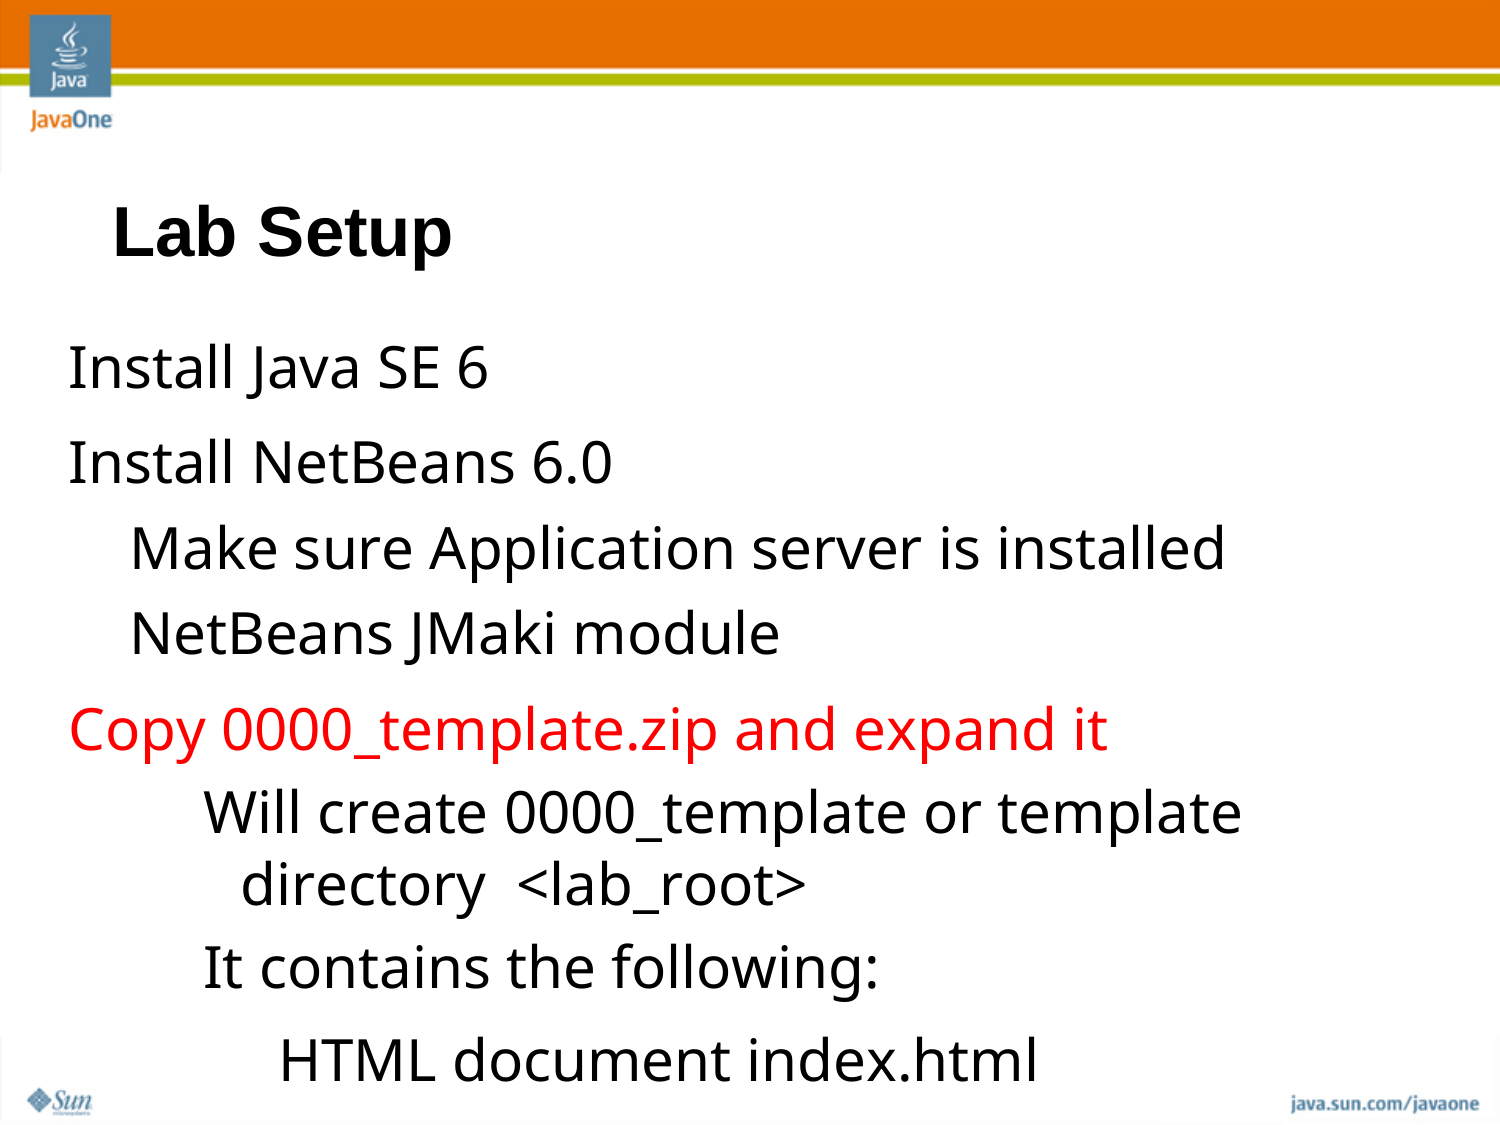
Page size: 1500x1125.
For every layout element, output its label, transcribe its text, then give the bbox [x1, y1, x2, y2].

title Lab Setup [112, 119, 1417, 271]
picture [0, 0, 1500, 1125]
list Install Java SE 6 Install NetBeans 6.0 Make sure Application server is installed NetBeans JMaki module Copy 0000_template.zip and expand it Will create 0000_template or template directory <lab_root> It contains the following: HTML document index.html exercises directory [53, 331, 1482, 1070]
